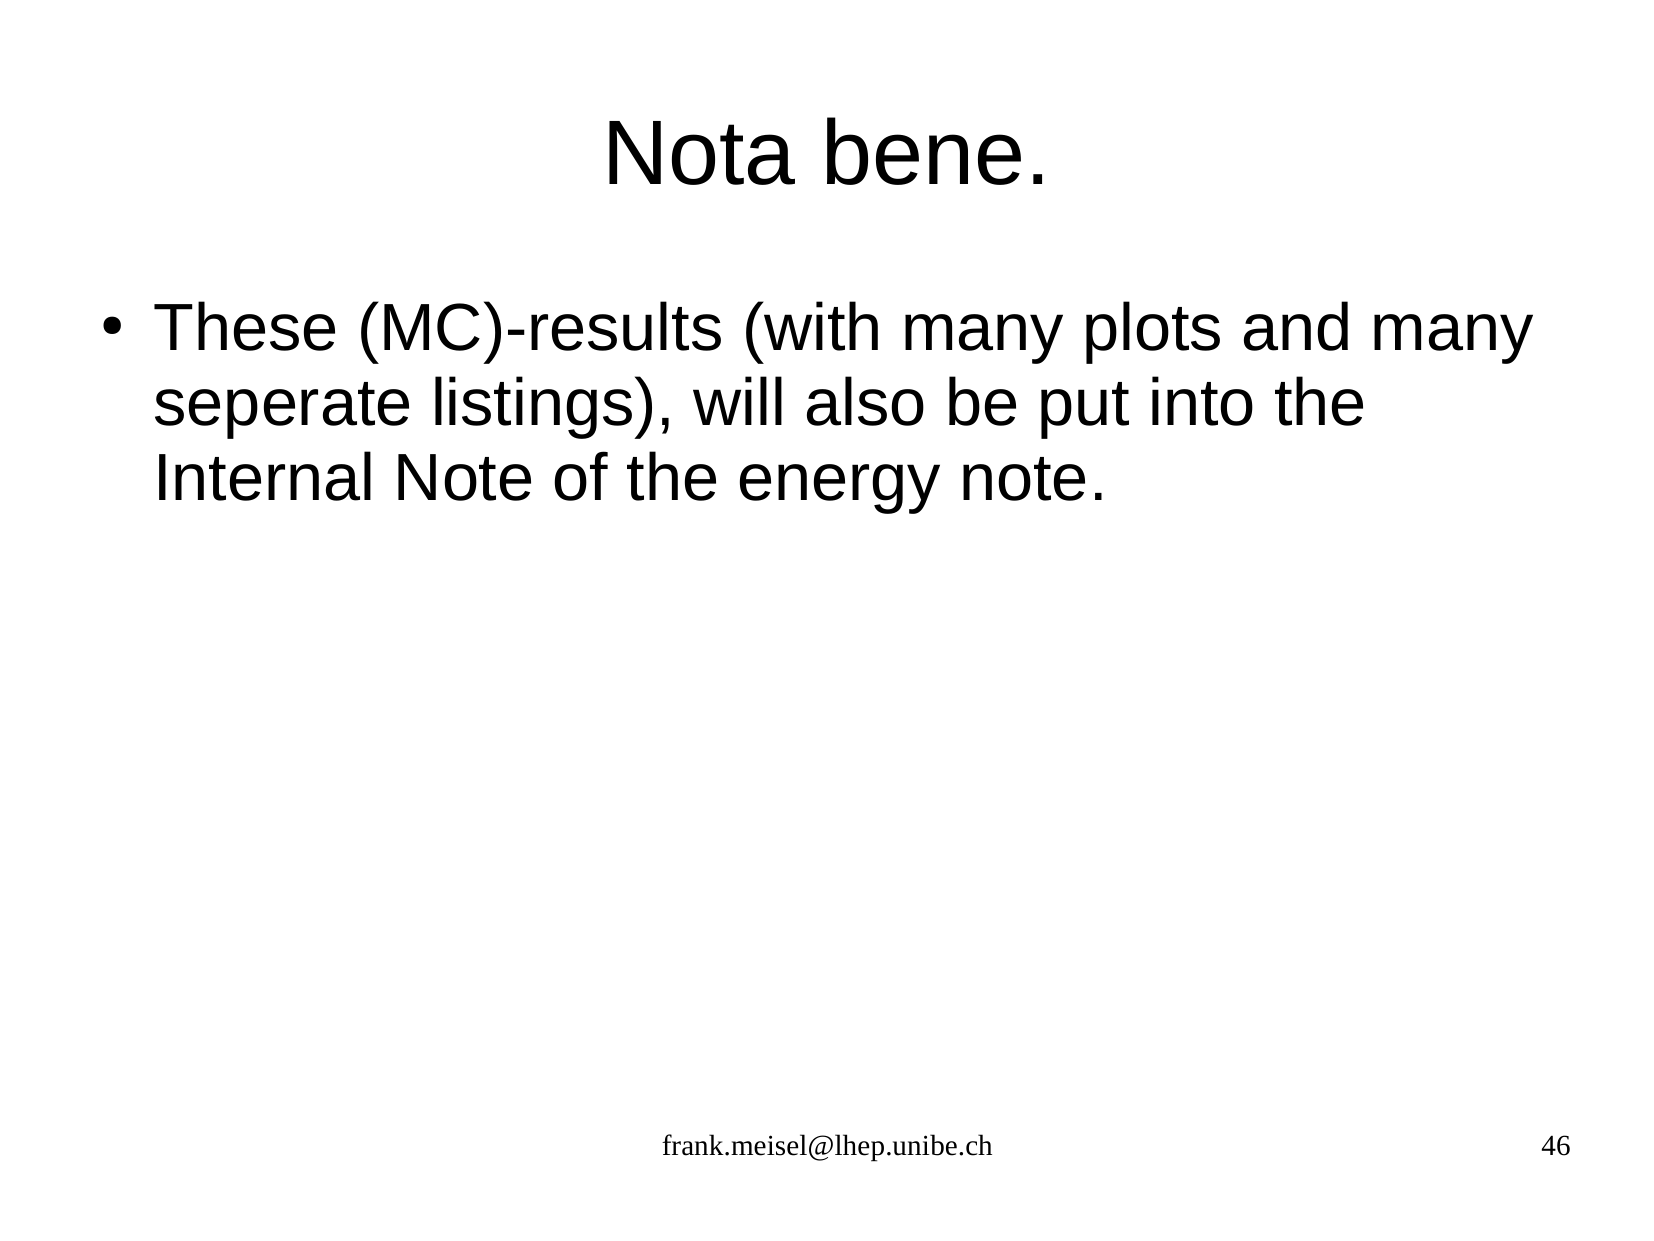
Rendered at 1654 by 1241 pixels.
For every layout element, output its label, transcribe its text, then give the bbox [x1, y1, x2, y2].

list These (MC)-results (with many plots and many seperate listings), will also be put into the Internal Note of the energy note. [82, 290, 1571, 1109]
title Nota bene. [82, 56, 1571, 250]
